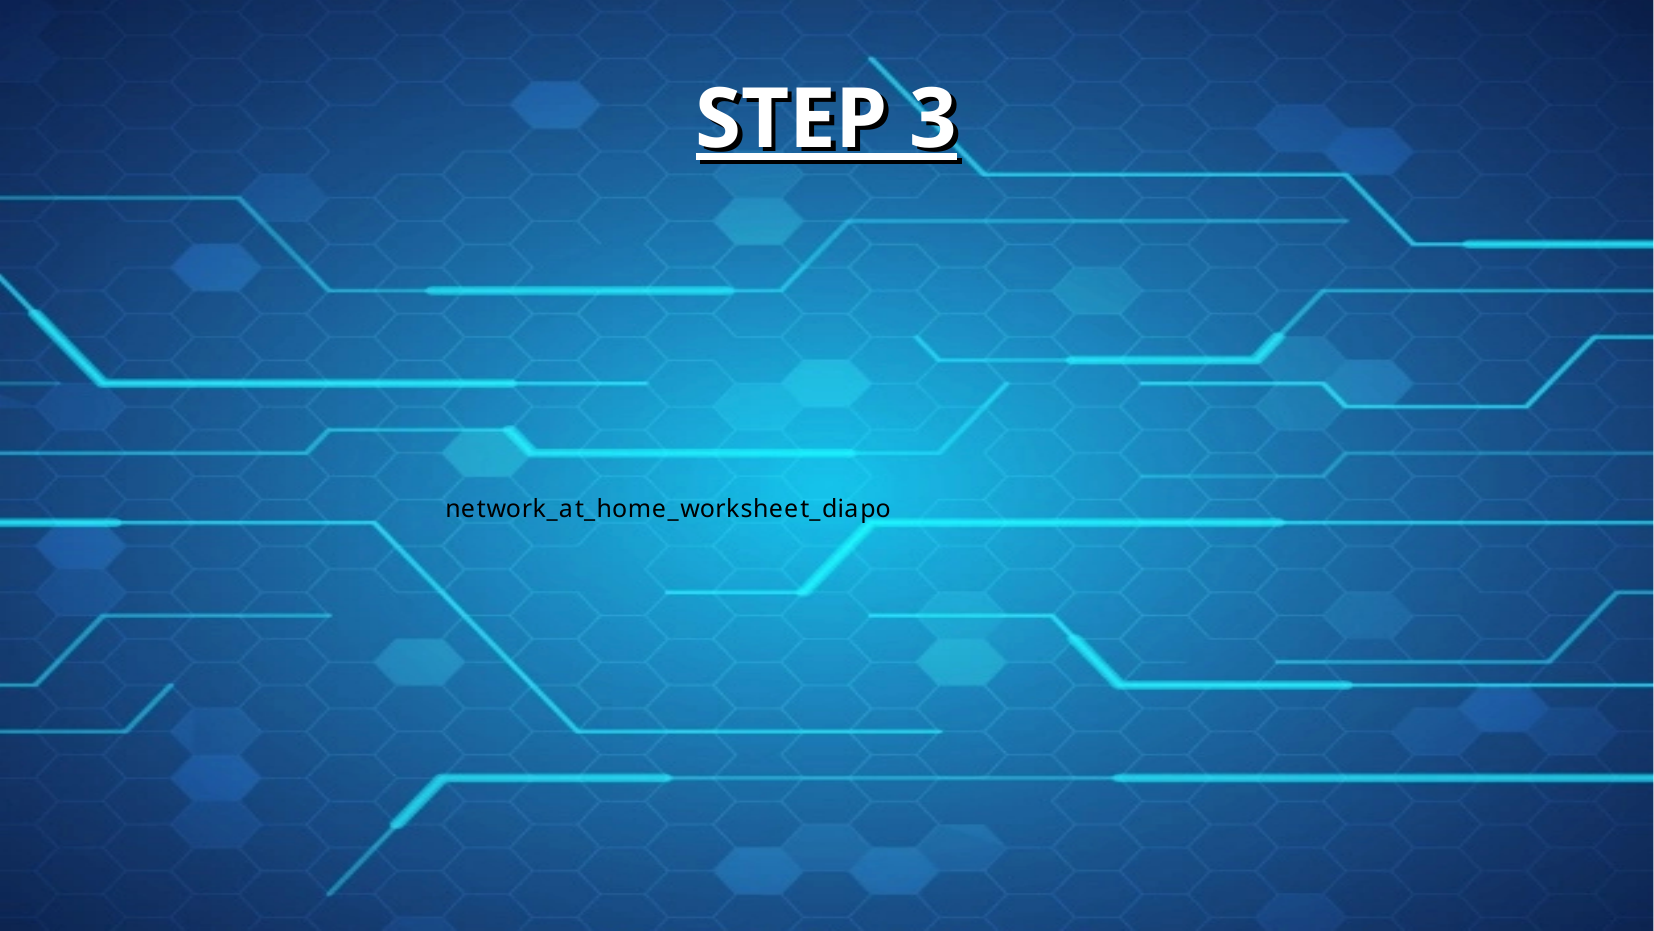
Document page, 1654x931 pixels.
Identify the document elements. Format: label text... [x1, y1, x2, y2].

picture [0, 0, 1654, 931]
title STEP 3 [82, 37, 1571, 193]
